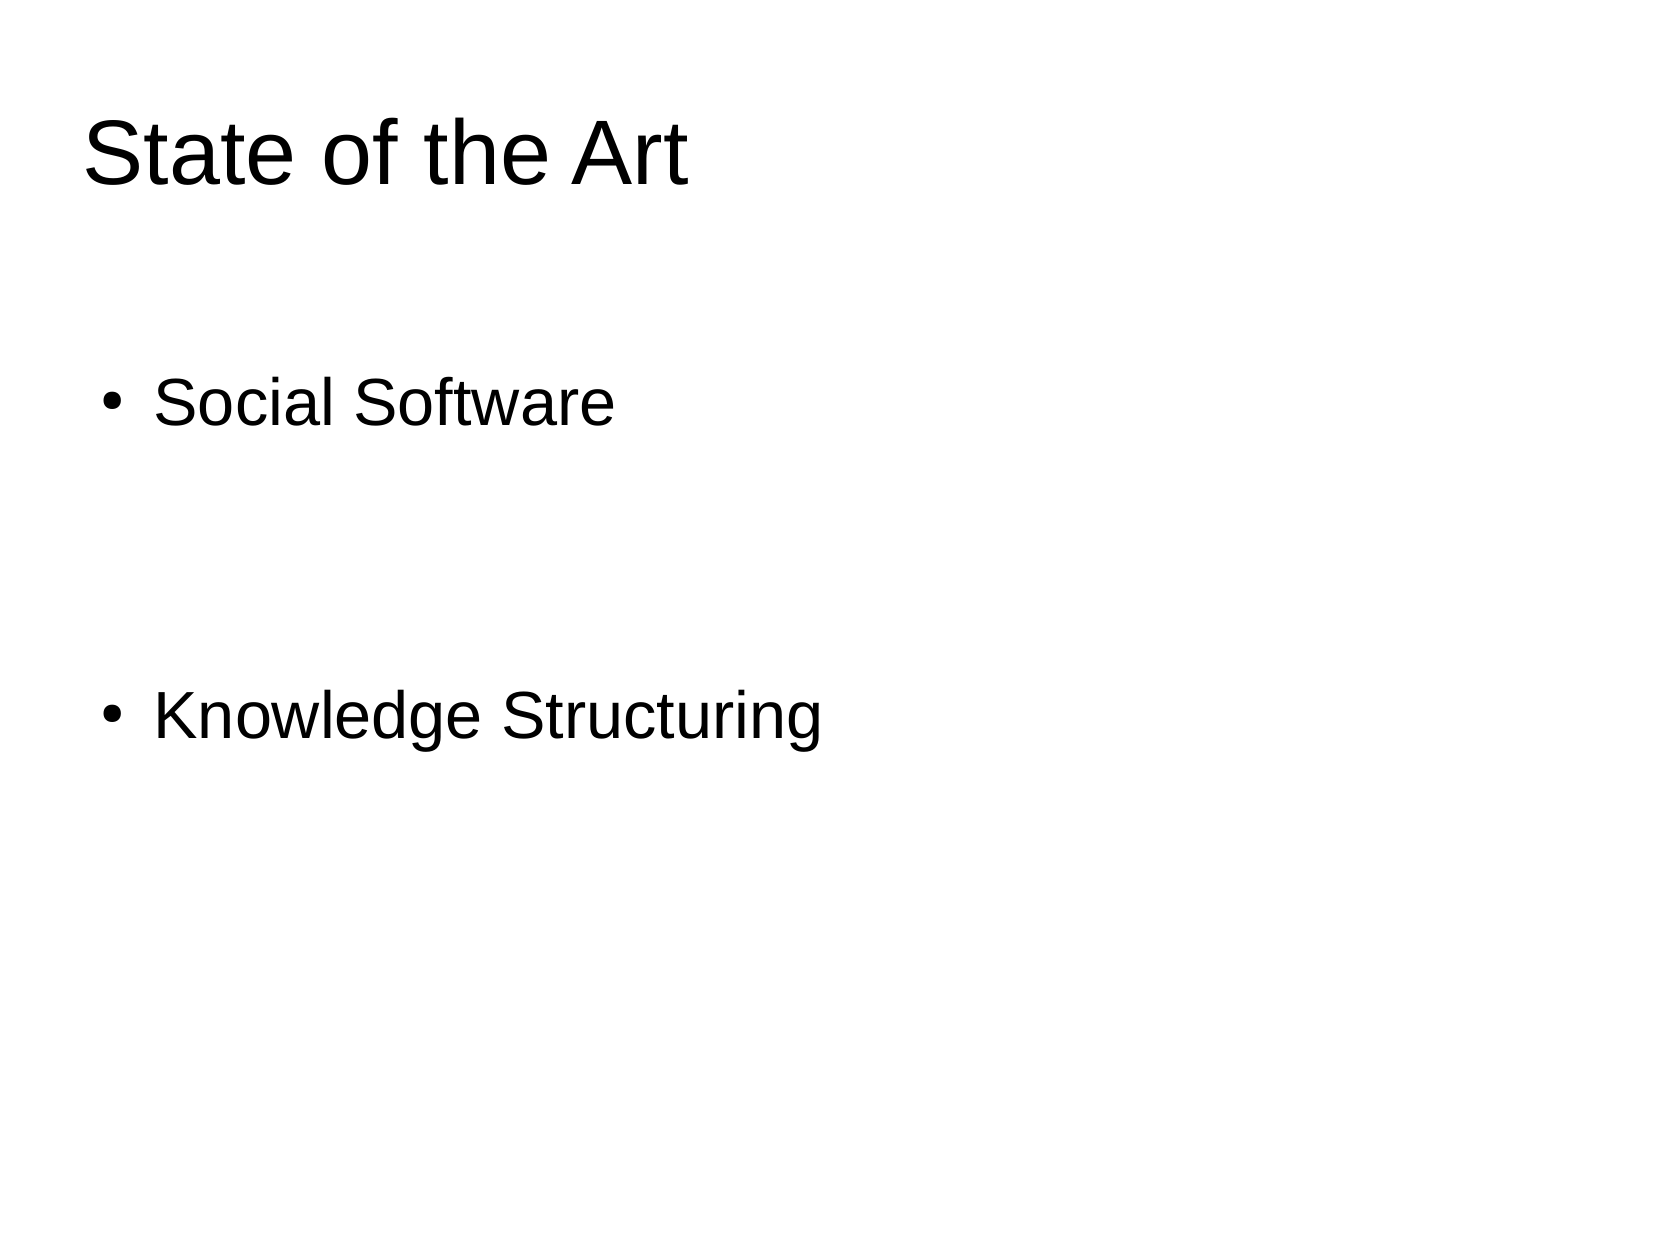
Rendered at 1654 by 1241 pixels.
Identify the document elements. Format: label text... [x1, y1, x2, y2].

list Social Software Knowledge Structuring [82, 260, 1571, 980]
title State of the Art [82, 49, 1571, 257]
